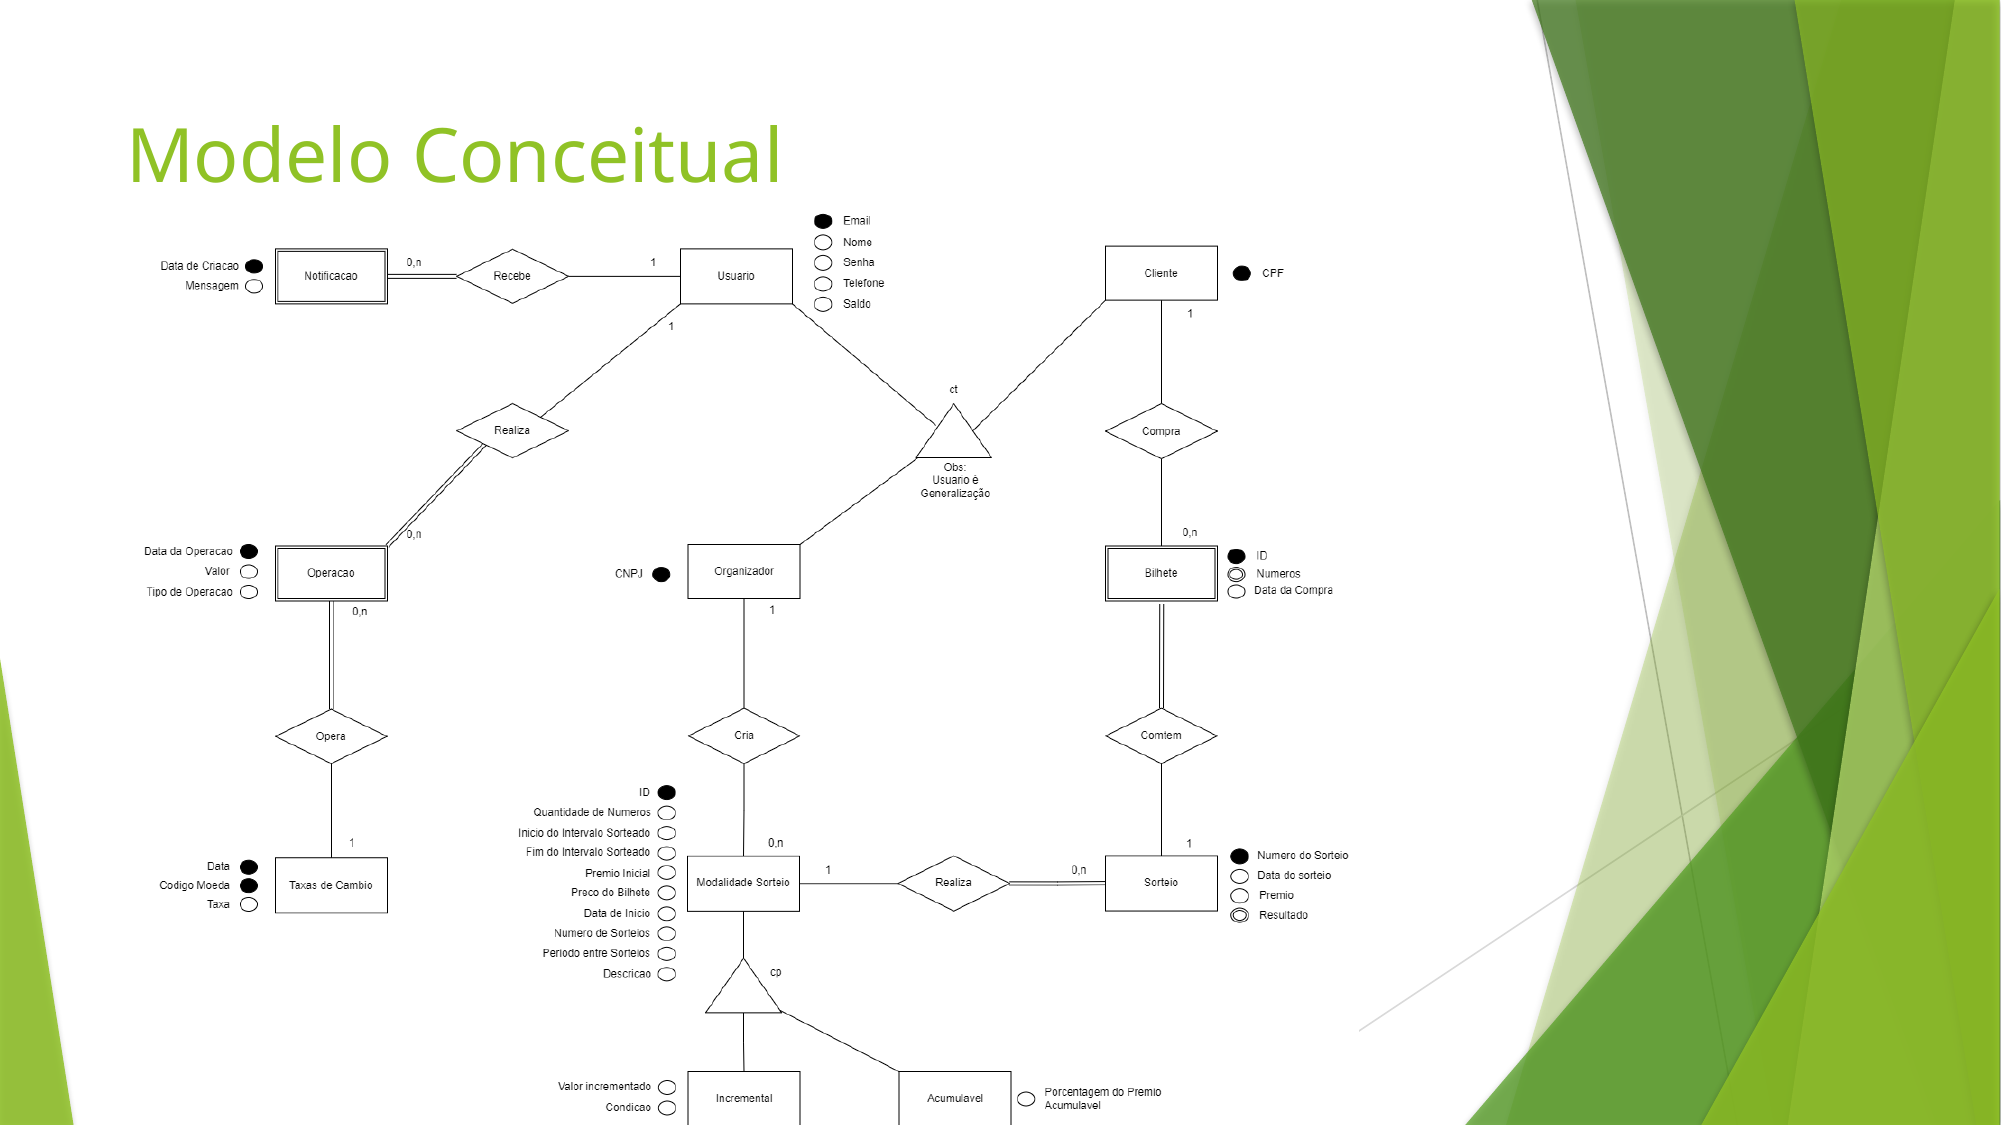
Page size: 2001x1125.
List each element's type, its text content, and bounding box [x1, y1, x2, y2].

picture [140, 206, 1359, 1125]
title Modelo Conceitual [111, 99, 1522, 317]
